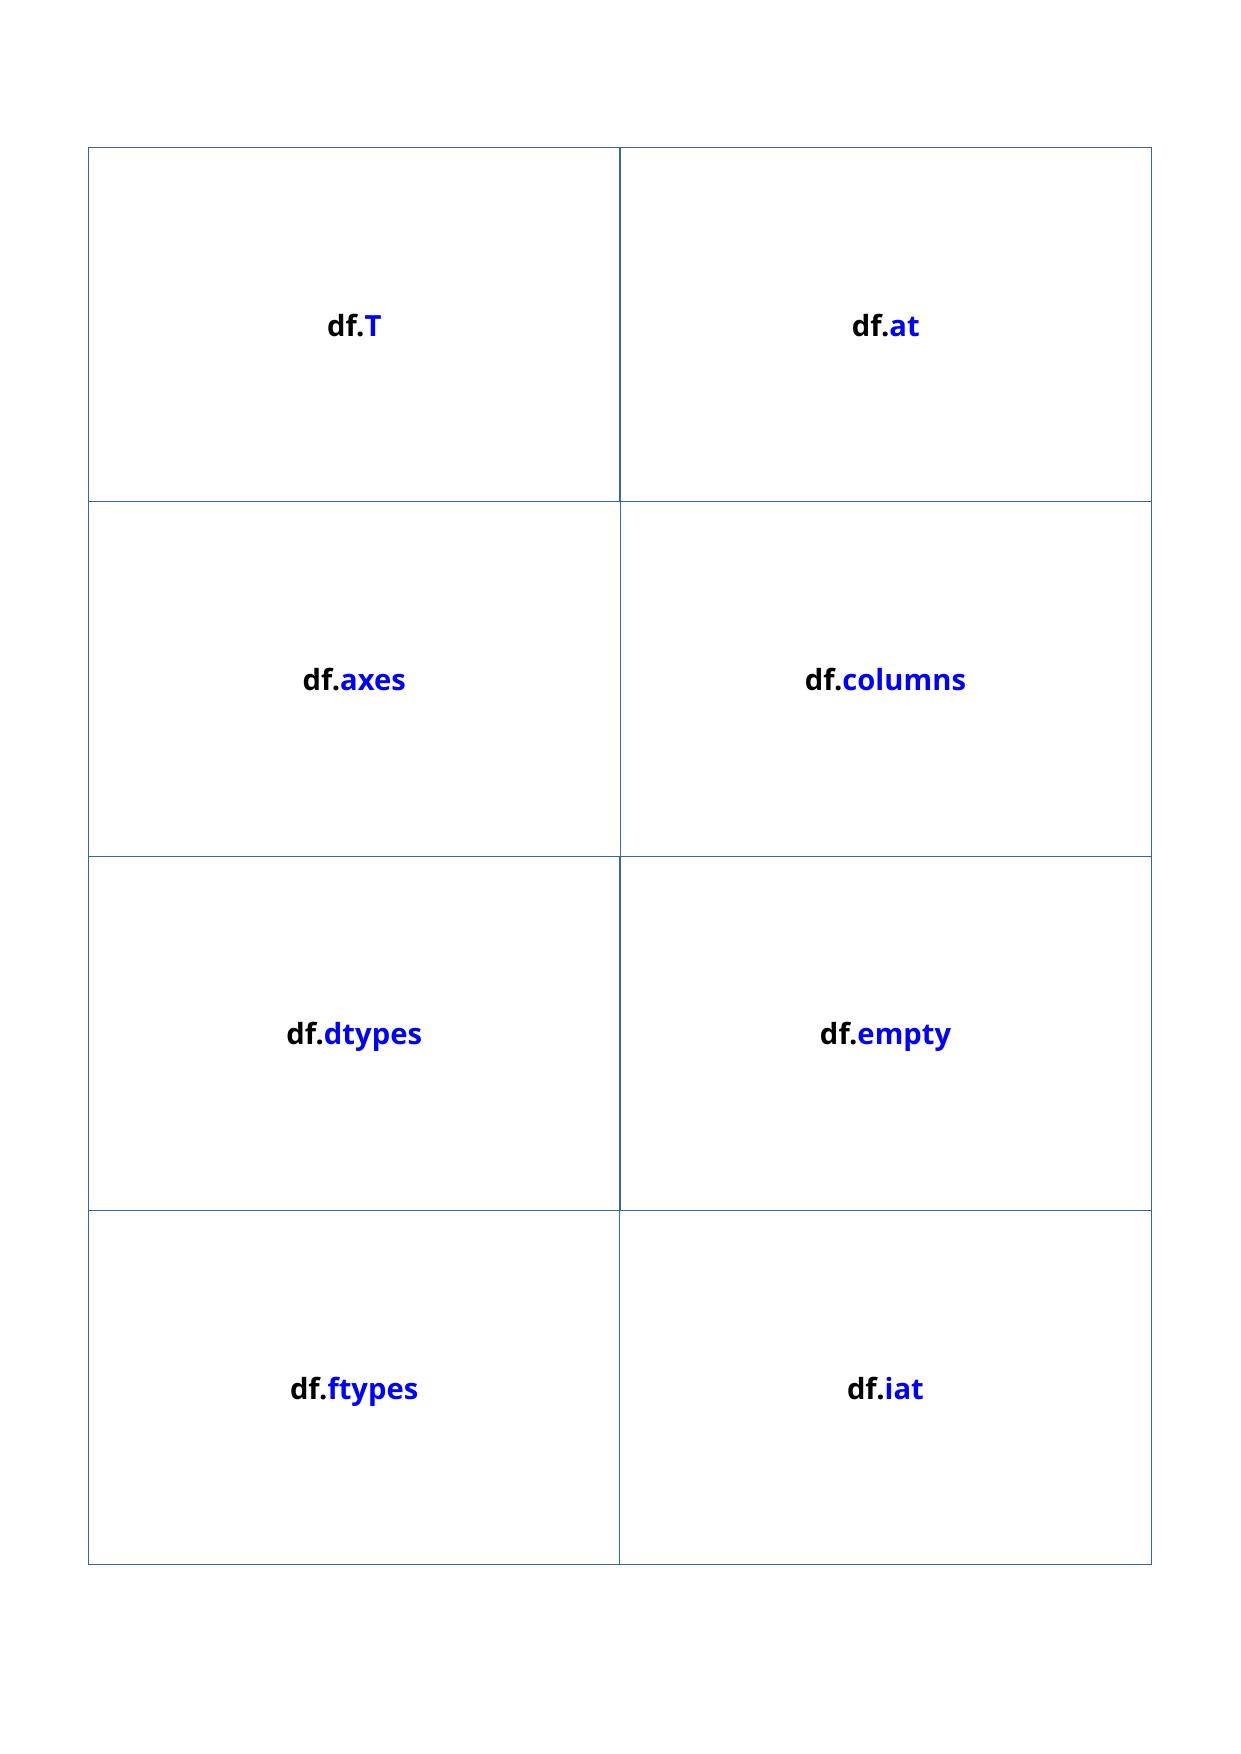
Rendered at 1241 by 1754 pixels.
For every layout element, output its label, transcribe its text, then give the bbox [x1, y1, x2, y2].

text_box df.iat [619, 1210, 1152, 1565]
text_box df.ftypes [88, 1210, 619, 1565]
text_box df.columns [620, 501, 1152, 856]
text_box df.T [88, 147, 620, 501]
text_box df.dtypes [88, 856, 620, 1210]
text_box df.axes [88, 501, 620, 856]
text_box df.at [620, 147, 1152, 501]
text_box df.empty [620, 856, 1152, 1210]
